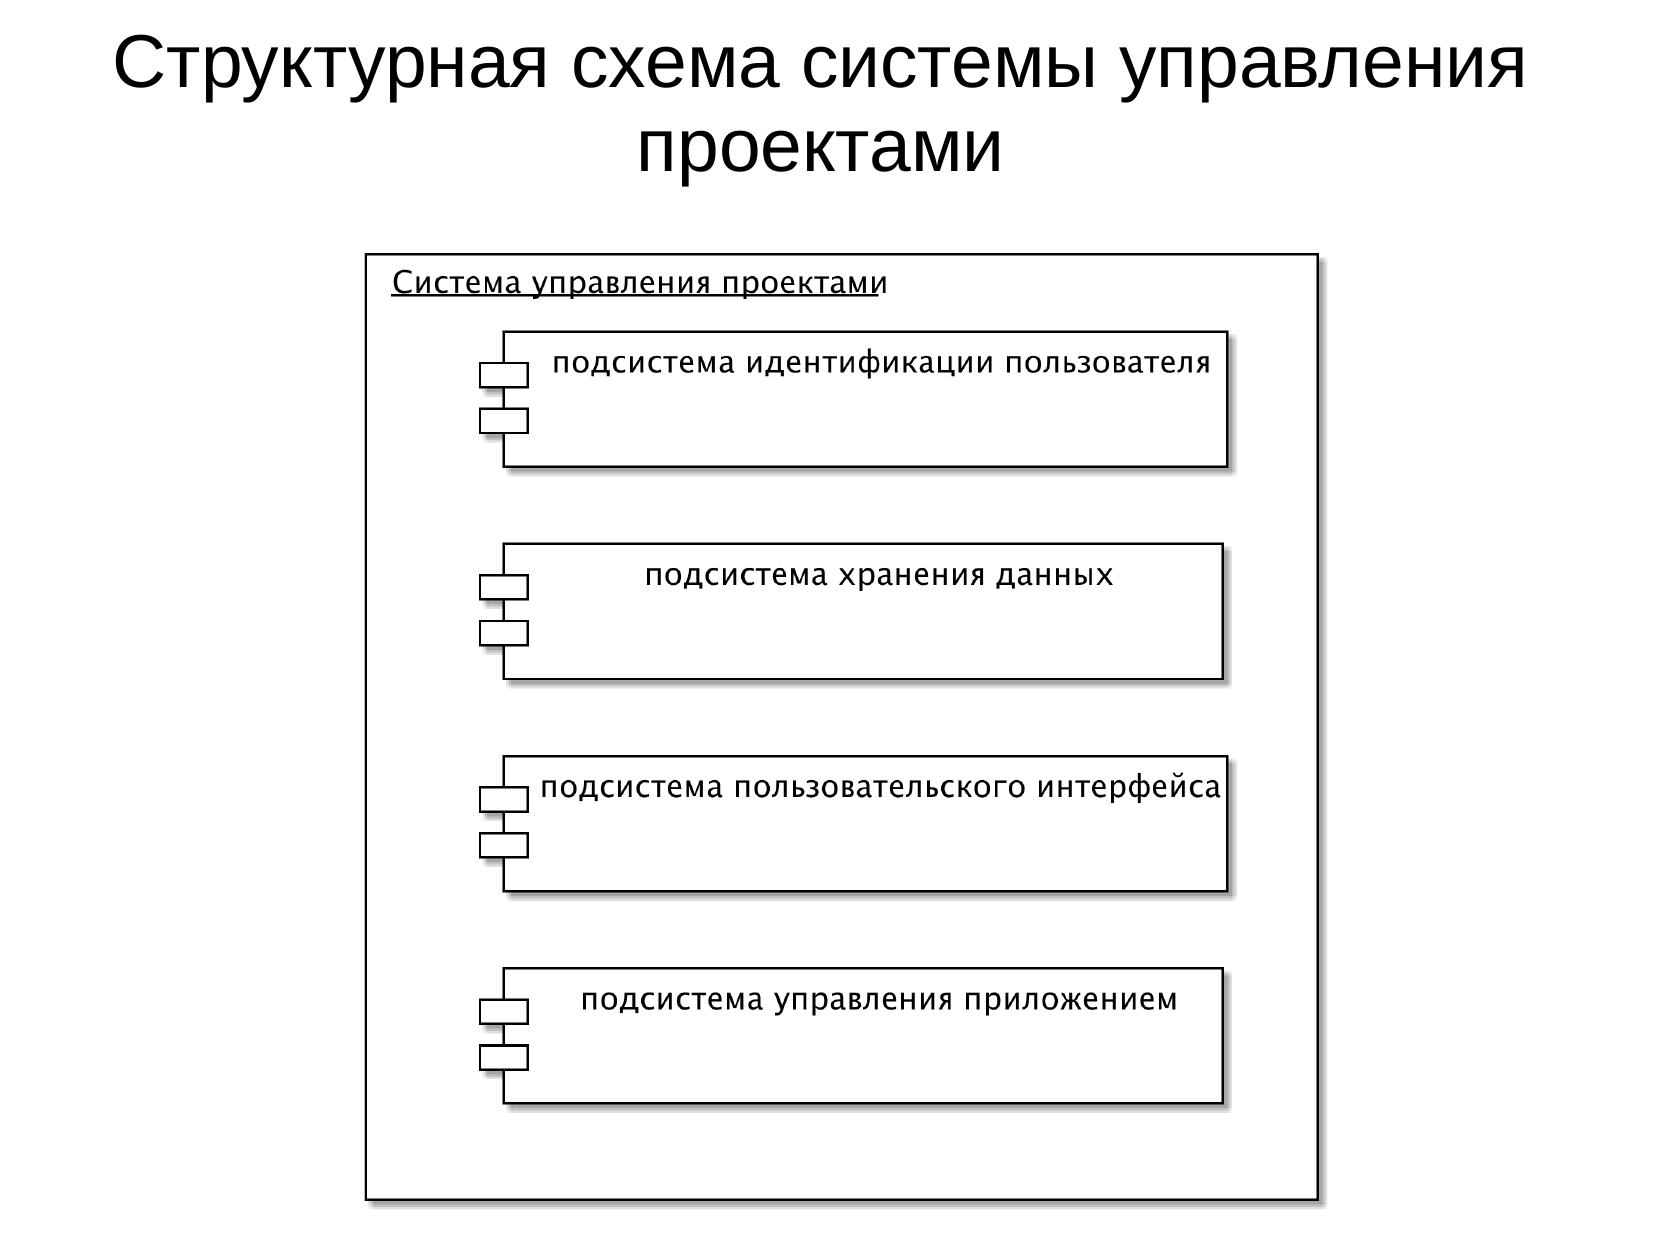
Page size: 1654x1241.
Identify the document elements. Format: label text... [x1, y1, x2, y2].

title Структурная схема системы управления проектами [76, 0, 1565, 208]
picture [118, 208, 1565, 1241]
